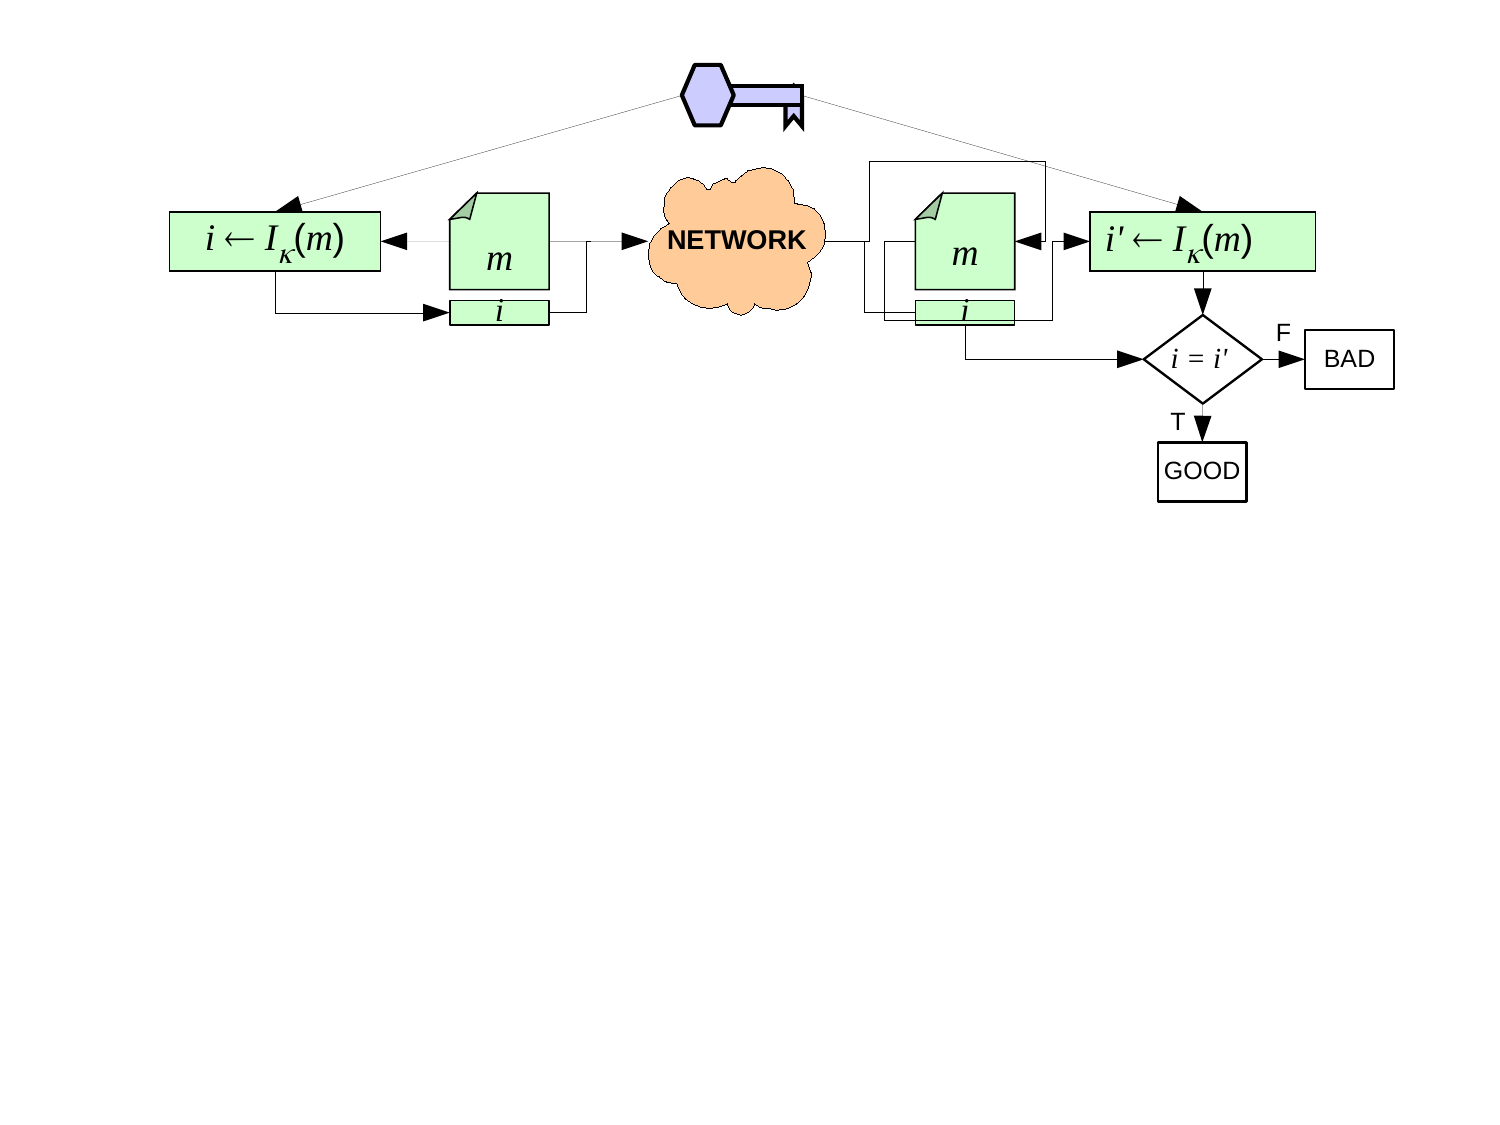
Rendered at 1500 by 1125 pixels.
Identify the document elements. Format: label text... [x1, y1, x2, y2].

text_box m [449, 193, 550, 290]
text_box [681, 64, 802, 127]
text_box NETWORK [648, 167, 826, 316]
text_box i [915, 300, 1015, 319]
text_box i = i' [1144, 315, 1262, 404]
text_box i [915, 320, 1015, 325]
text_box i'  Ik(m) [1090, 211, 1316, 272]
text_box BAD [1305, 329, 1394, 389]
text_box GOOD [1158, 442, 1247, 502]
text_box i  Ik(m) [169, 211, 381, 271]
text_box m [915, 193, 1015, 290]
text_box i [449, 300, 550, 325]
